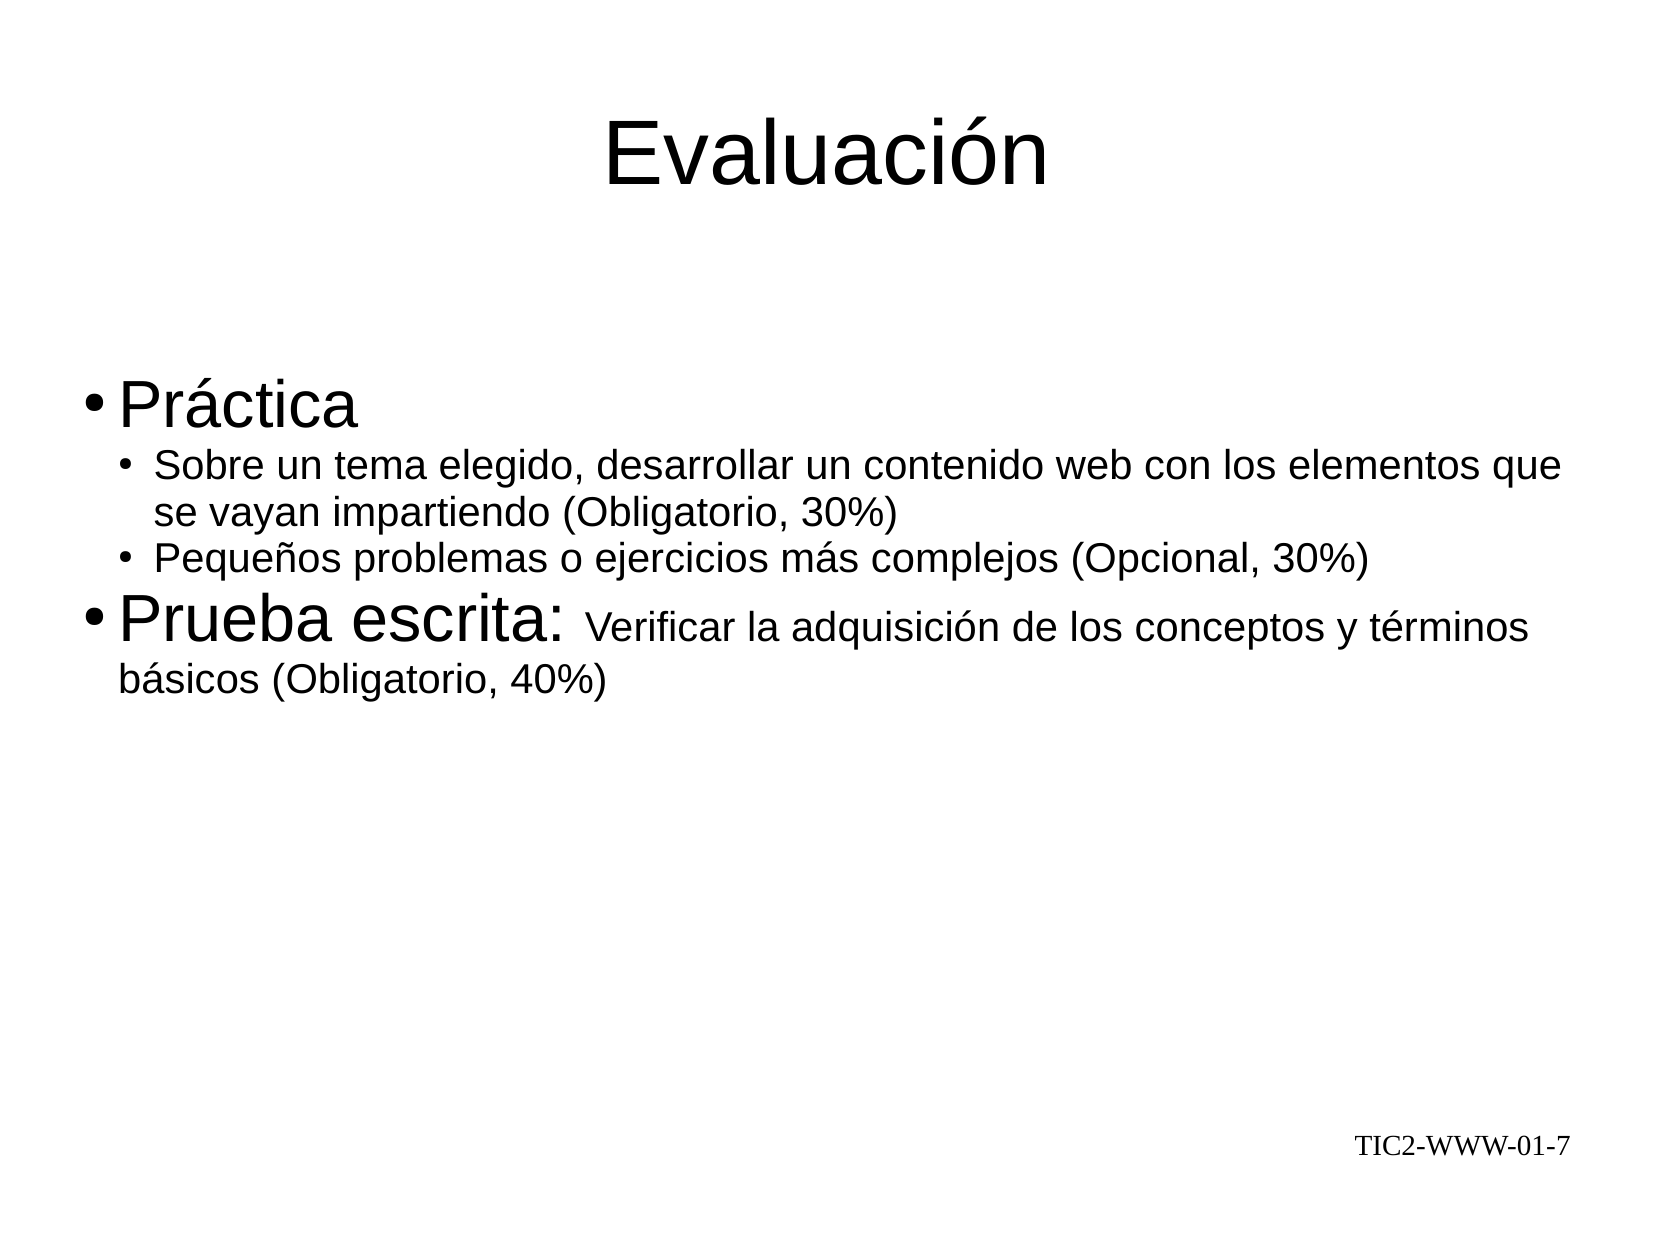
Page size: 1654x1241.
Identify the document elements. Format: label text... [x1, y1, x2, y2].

title Evaluación [82, 49, 1571, 257]
subtitle Práctica Sobre un tema elegido, desarrollar un contenido web con los elementos que se vayan impartiendo (Obligatorio, 30%) Pequeños problemas o ejercicios más complejos (Opcional, 30%) Prueba escrita: Verificar la adquisición de los conceptos y términos básicos (Obligatorio, 40%) [82, 290, 1571, 780]
